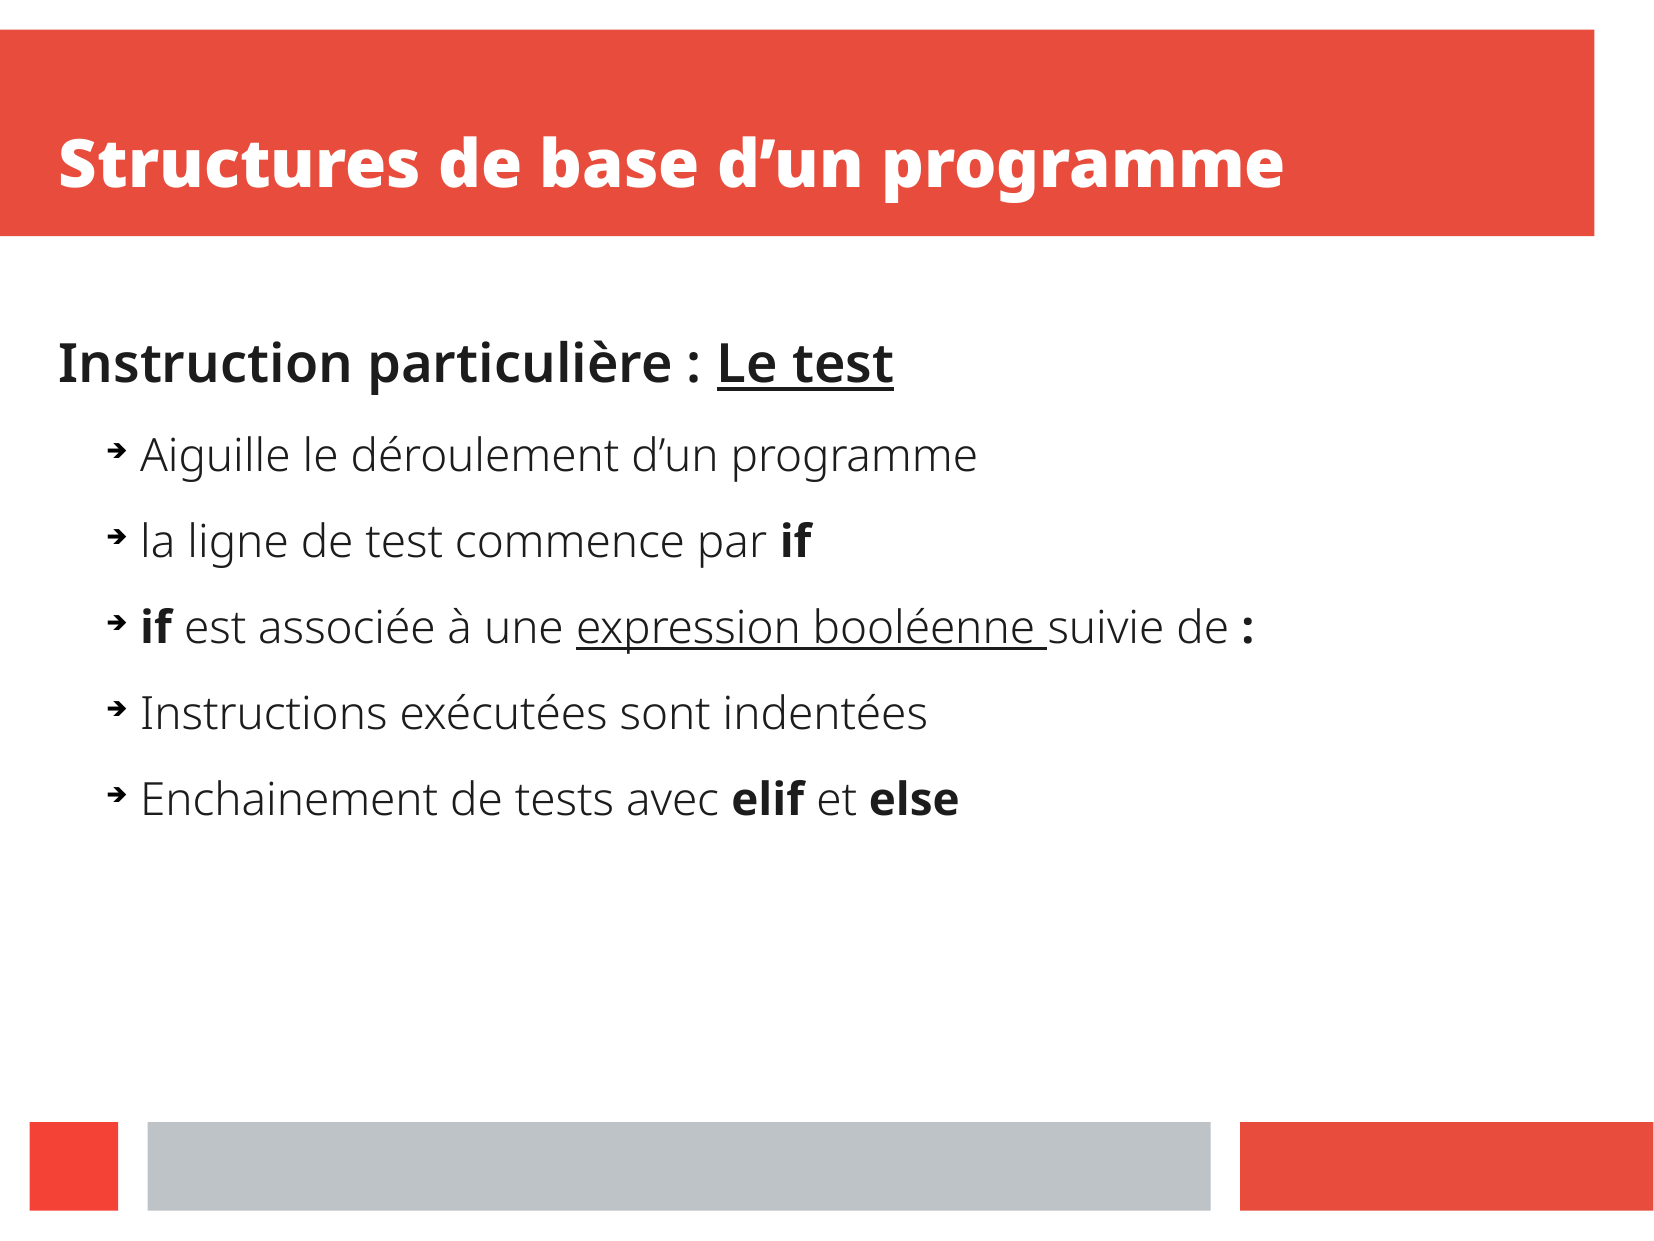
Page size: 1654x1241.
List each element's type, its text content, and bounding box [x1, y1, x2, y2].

list Instruction particulière : Le test Aiguille le déroulement d’un programme la ligne de test commence par if if est associée à une expression booléenne suivie de : Instructions exécutées sont indentées Enchainement de tests avec elif et else [59, 324, 1565, 1093]
title Structures de base d’un programme [59, 59, 1595, 207]
